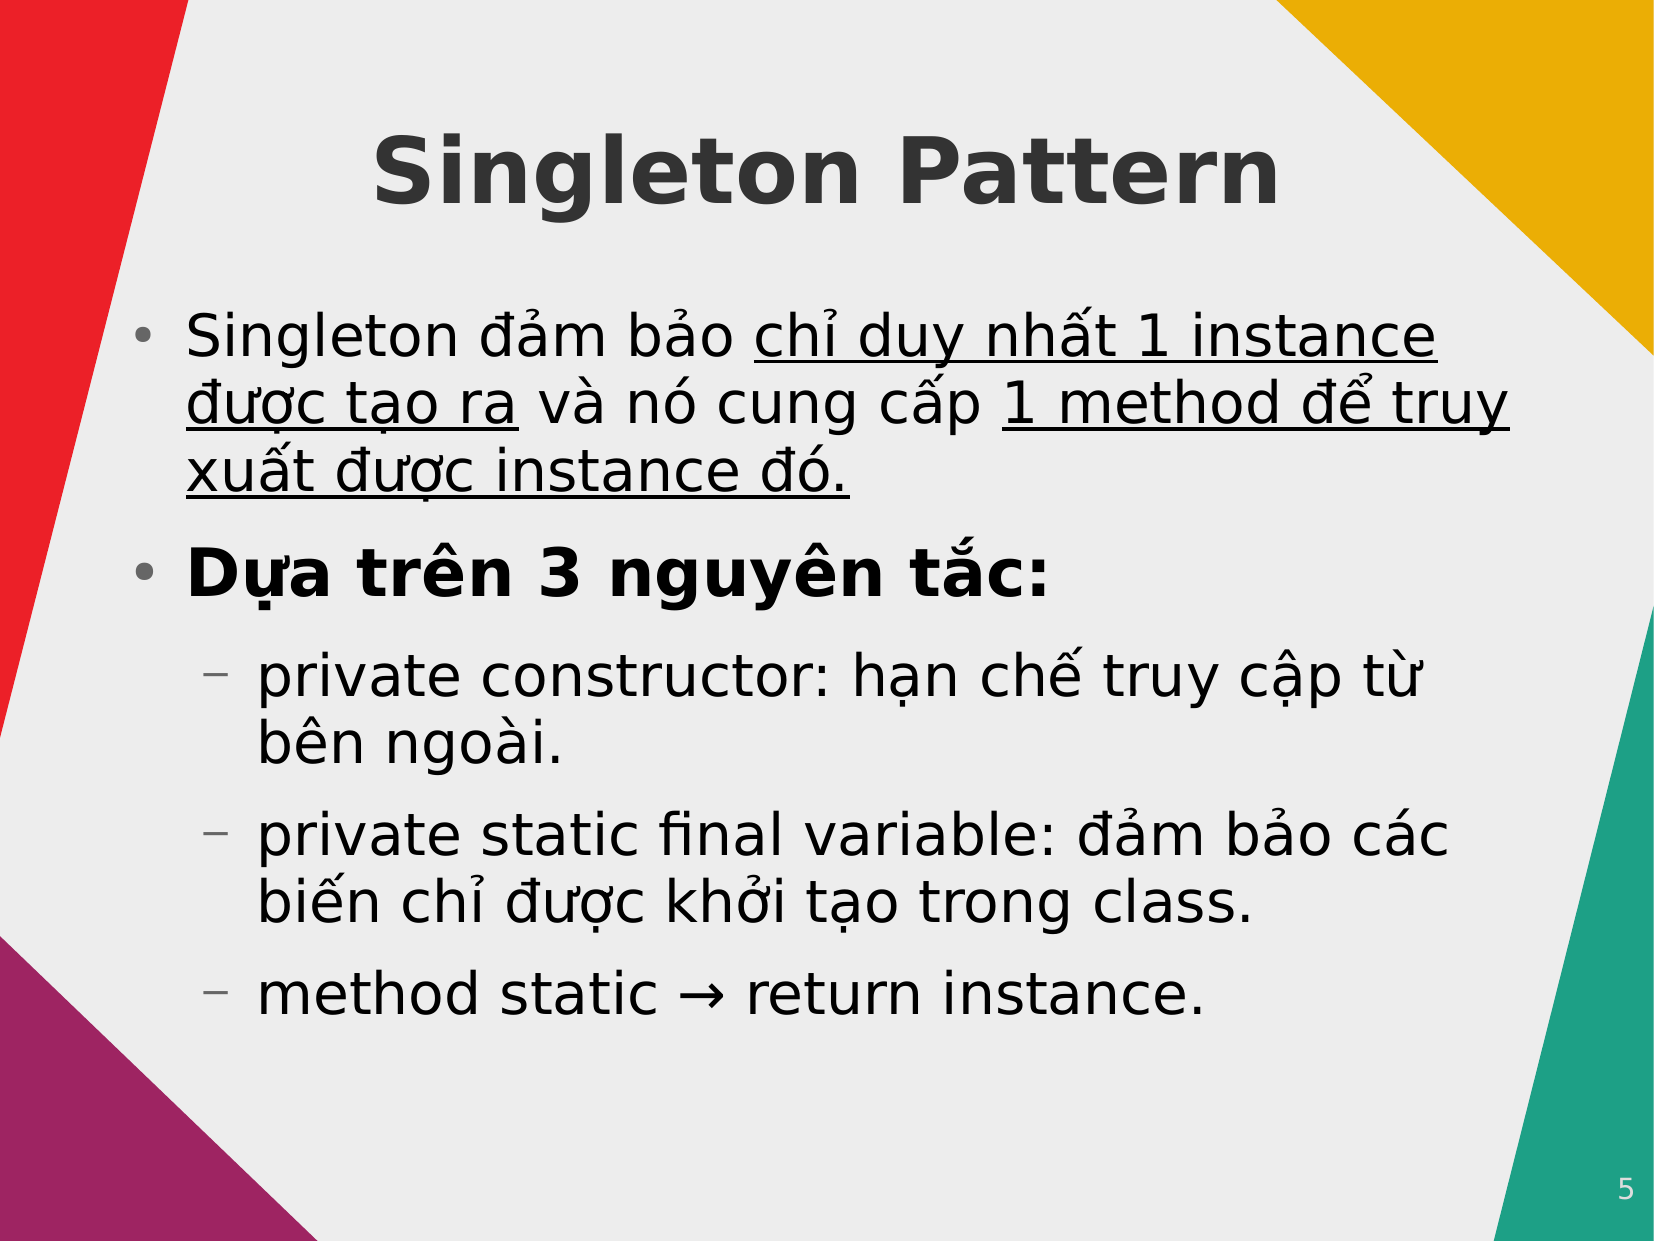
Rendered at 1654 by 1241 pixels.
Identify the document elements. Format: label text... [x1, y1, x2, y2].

list Singleton đảm bảo chỉ duy nhất 1 instance được tạo ra và nó cung cấp 1 method để truy xuất được instance đó. Dựa trên 3 nguyên tắc: private constructor: hạn chế truy cập từ bên ngoài. private static final variable: đảm bảo các biến chỉ được khởi tạo trong class. method static → return instance. [114, 302, 1539, 1033]
title Singleton Pattern [114, 73, 1539, 271]
